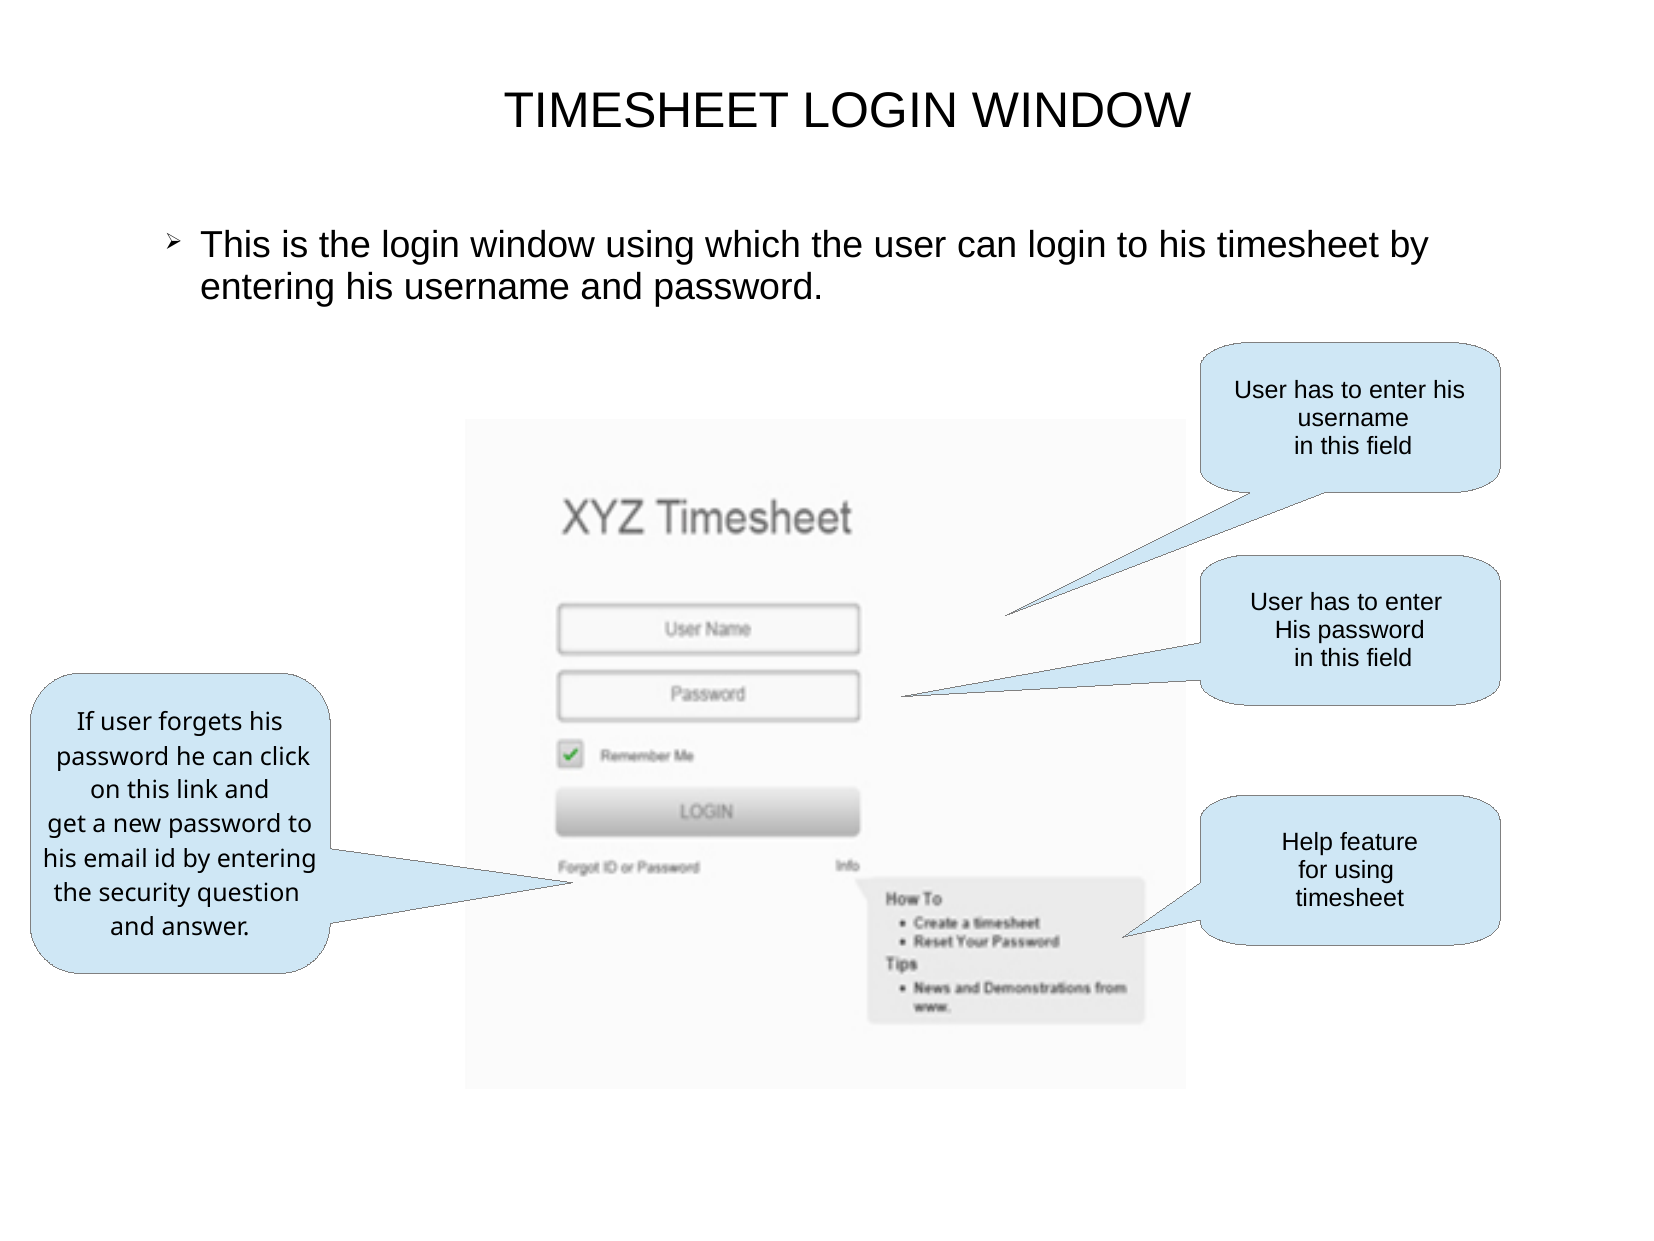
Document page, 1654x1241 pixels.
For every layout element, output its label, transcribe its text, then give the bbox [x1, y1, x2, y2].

text_box Help feature for using timesheet [1122, 795, 1501, 946]
text_box User has to enter his username in this field [1005, 342, 1501, 616]
text_box If user forgets his password he can click on this link and get a new password to his email id by entering the security question and answer. [30, 673, 573, 974]
picture [465, 419, 1186, 1089]
text_box User has to enter His password in this field [901, 555, 1501, 706]
text_box TIMESHEET LOGIN WINDOW [210, 75, 1486, 146]
text_box This is the login window using which the user can login to his timesheet by entering his username and password. [150, 216, 1561, 316]
